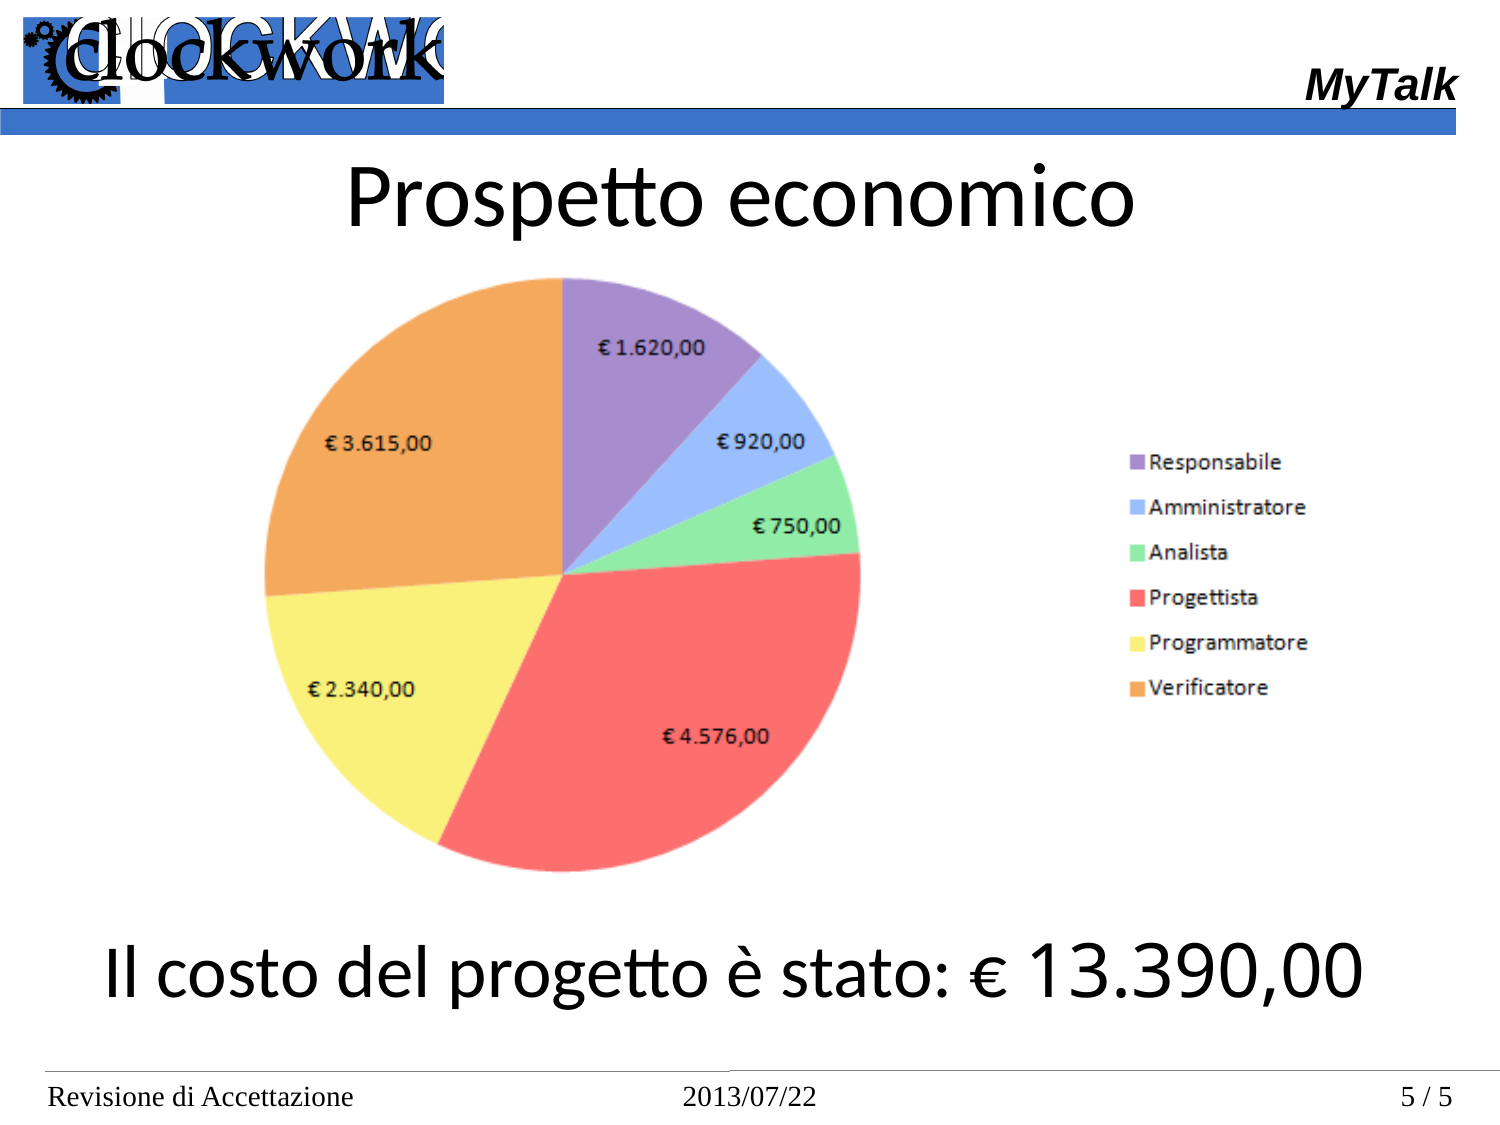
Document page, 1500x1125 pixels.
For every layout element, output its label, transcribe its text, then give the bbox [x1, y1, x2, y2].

text_box Prospetto economico [117, 135, 1366, 273]
picture [0, 109, 1456, 135]
picture [150, 254, 1351, 899]
picture [23, 17, 444, 104]
text_box Il costo del progetto è stato: € 13.390,00 [60, 899, 1411, 1038]
